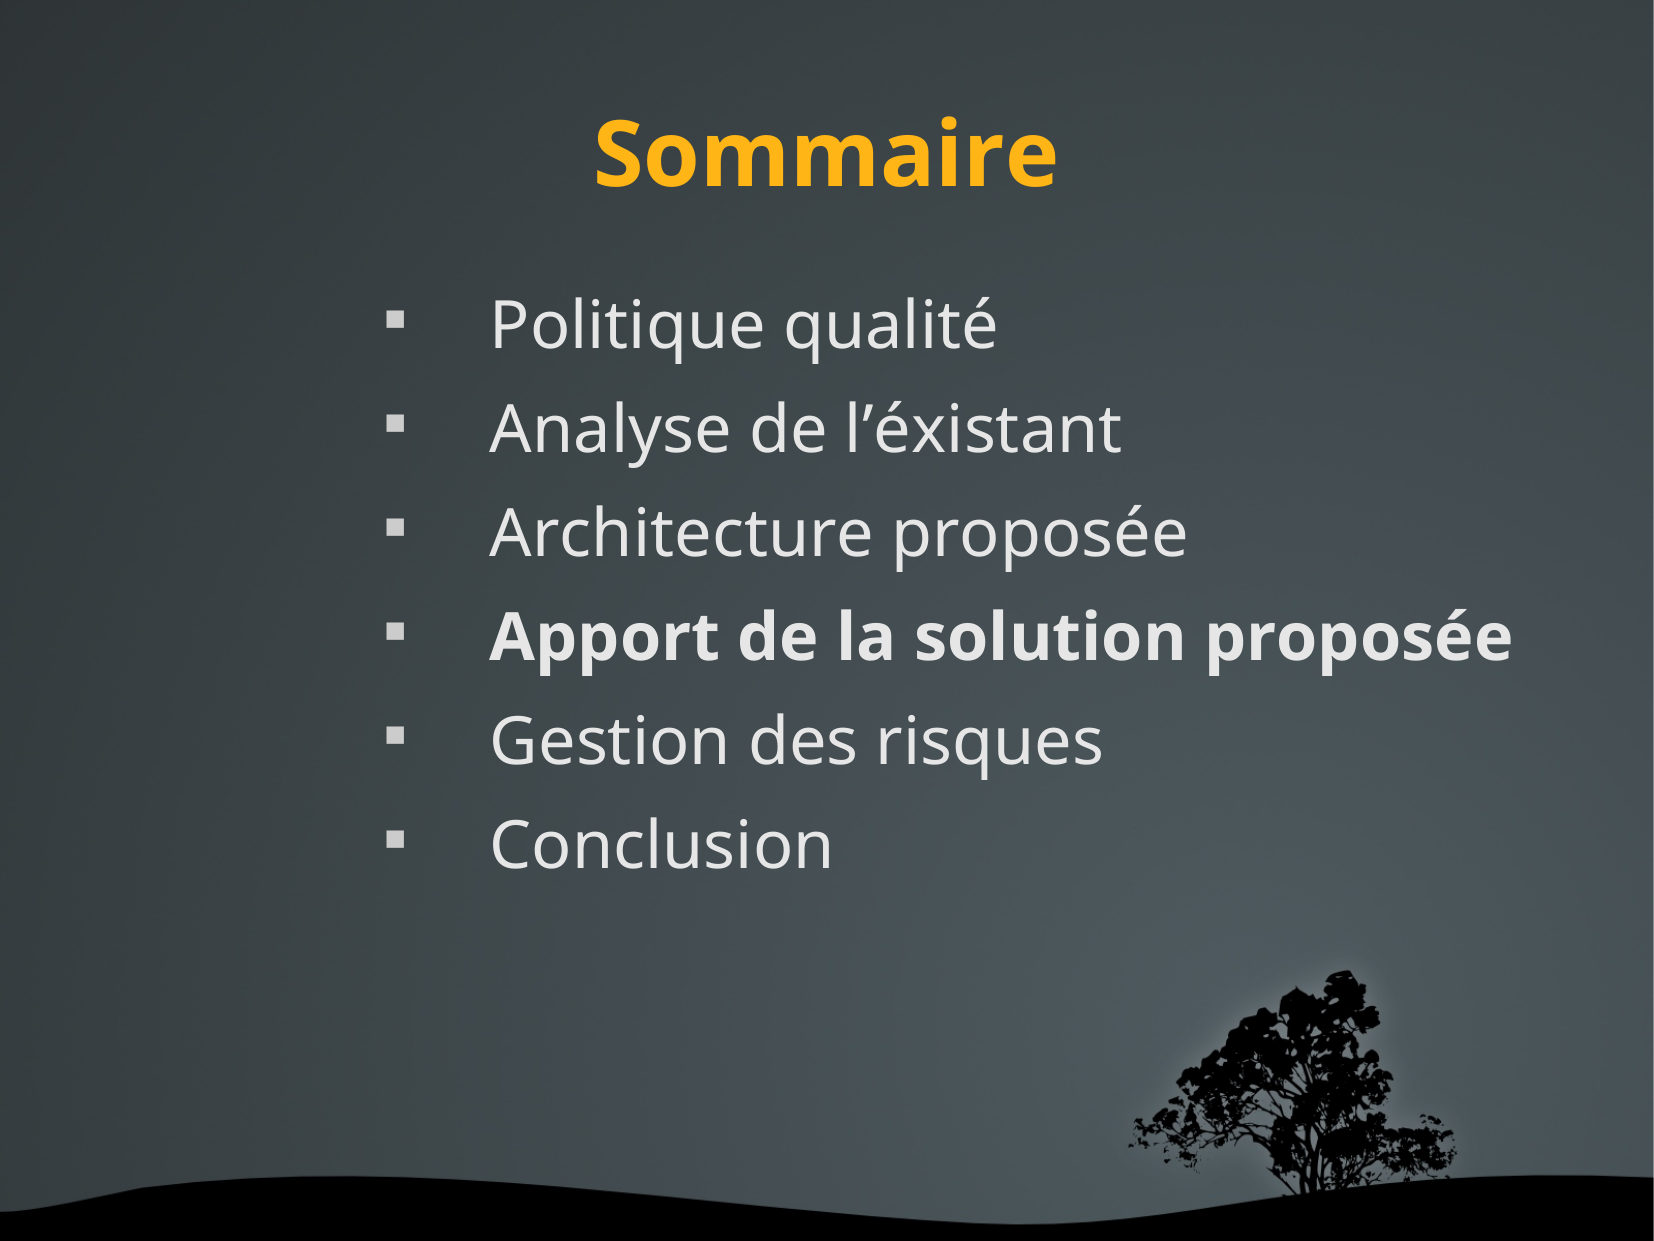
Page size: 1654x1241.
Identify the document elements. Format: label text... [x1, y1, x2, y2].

title Sommaire [82, 49, 1571, 257]
text_box Politique qualité Analyse de l’éxistant Architecture proposée Apport de la solution proposée Gestion des risques Conclusion [348, 284, 1595, 1034]
picture [0, 0, 1654, 1241]
